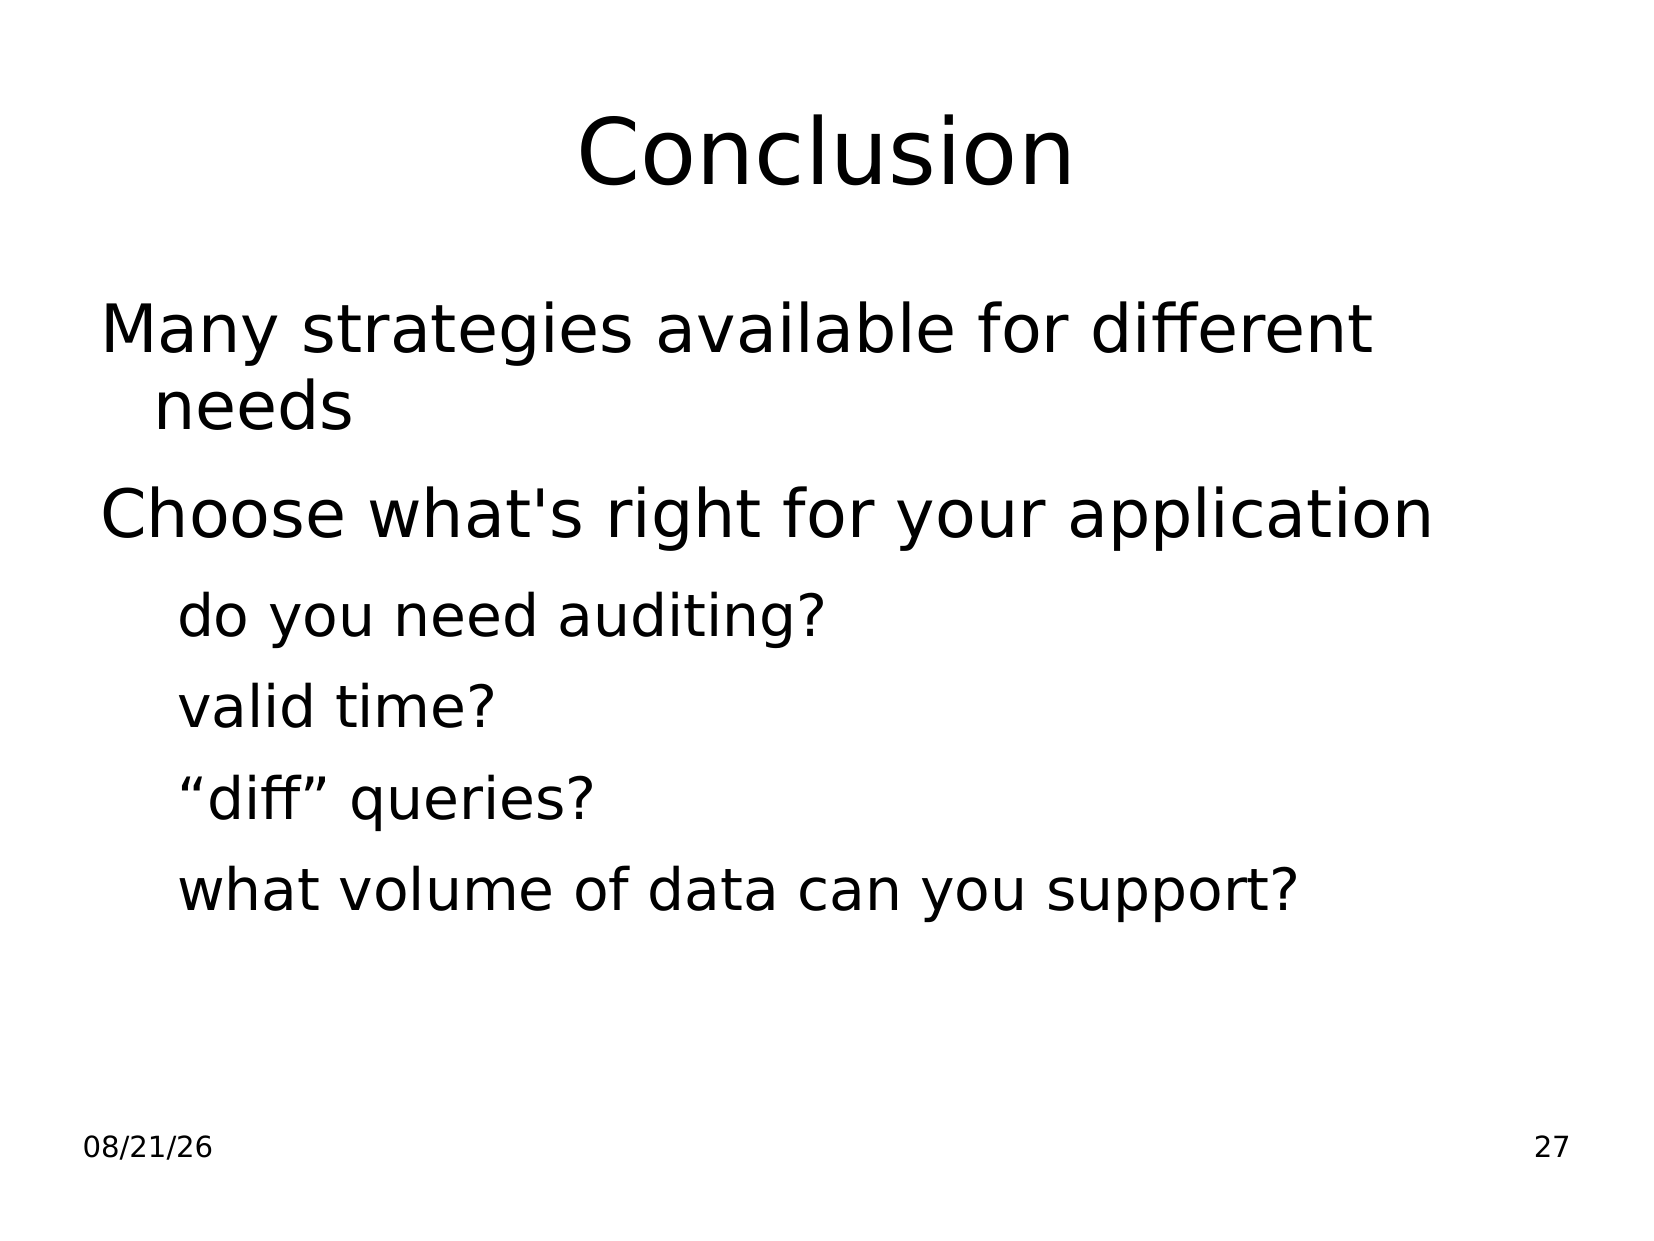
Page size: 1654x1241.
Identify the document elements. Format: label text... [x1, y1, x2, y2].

list Many strategies available for different needs Choose what's right for your application do you need auditing? valid time? “diff” queries? what volume of data can you support? [82, 290, 1571, 1094]
title Conclusion [82, 56, 1571, 250]
